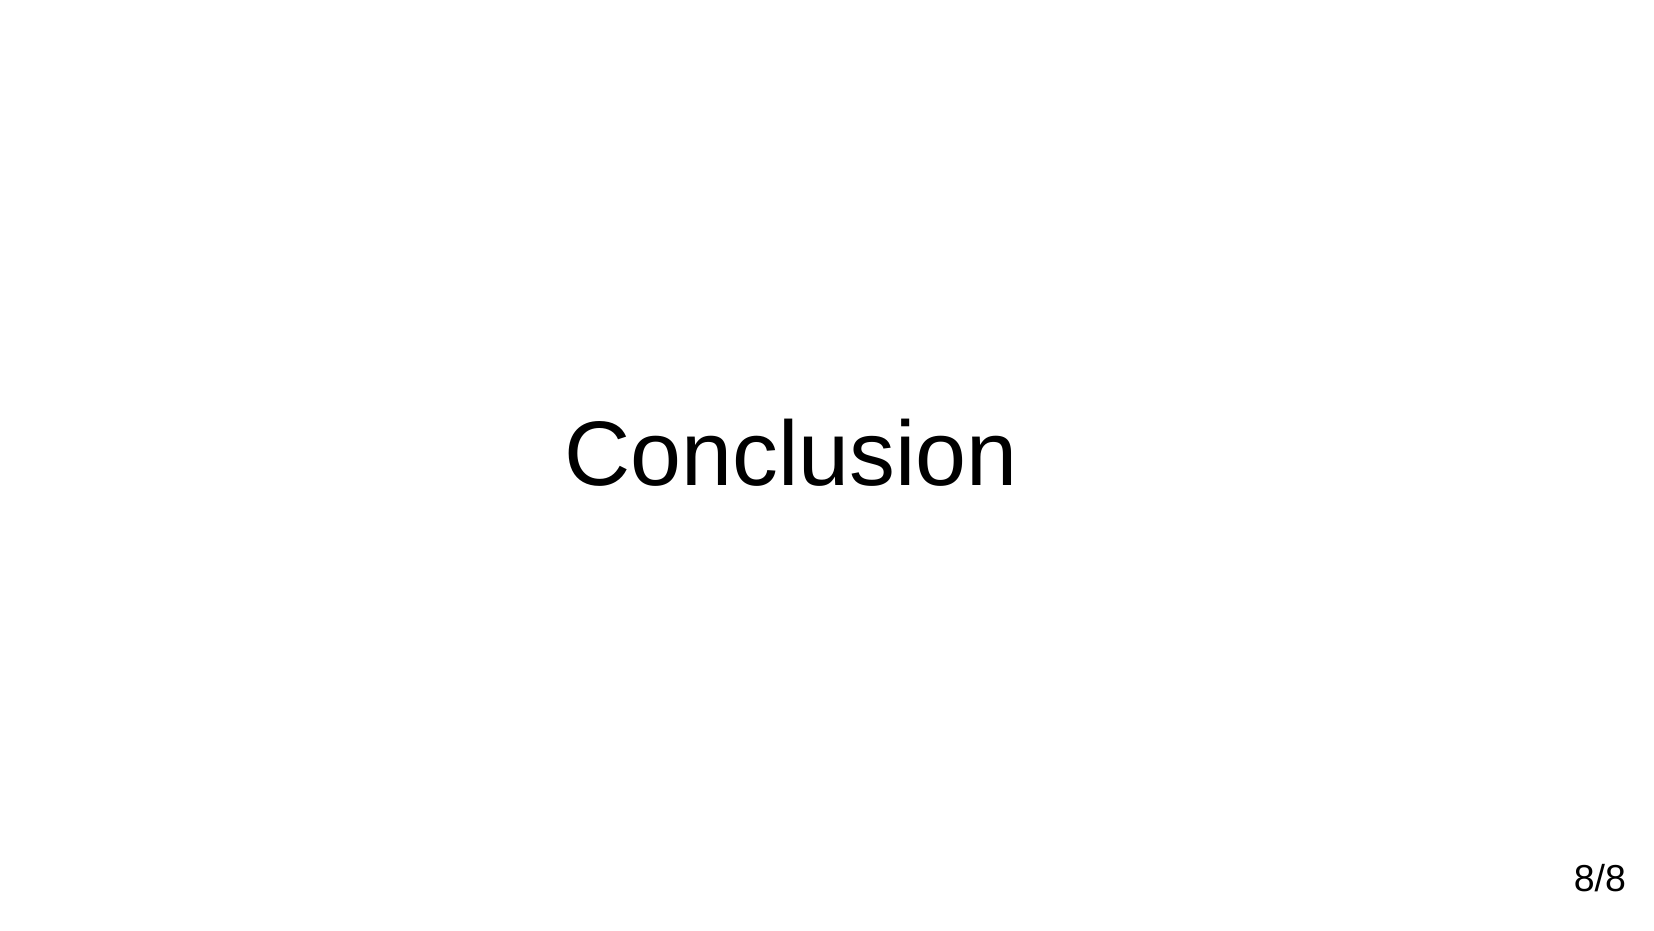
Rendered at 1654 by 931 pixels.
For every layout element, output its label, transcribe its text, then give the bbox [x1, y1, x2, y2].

text_box <numéro>/<nombre> [1559, 850, 1654, 921]
title Conclusion [47, 376, 1536, 532]
